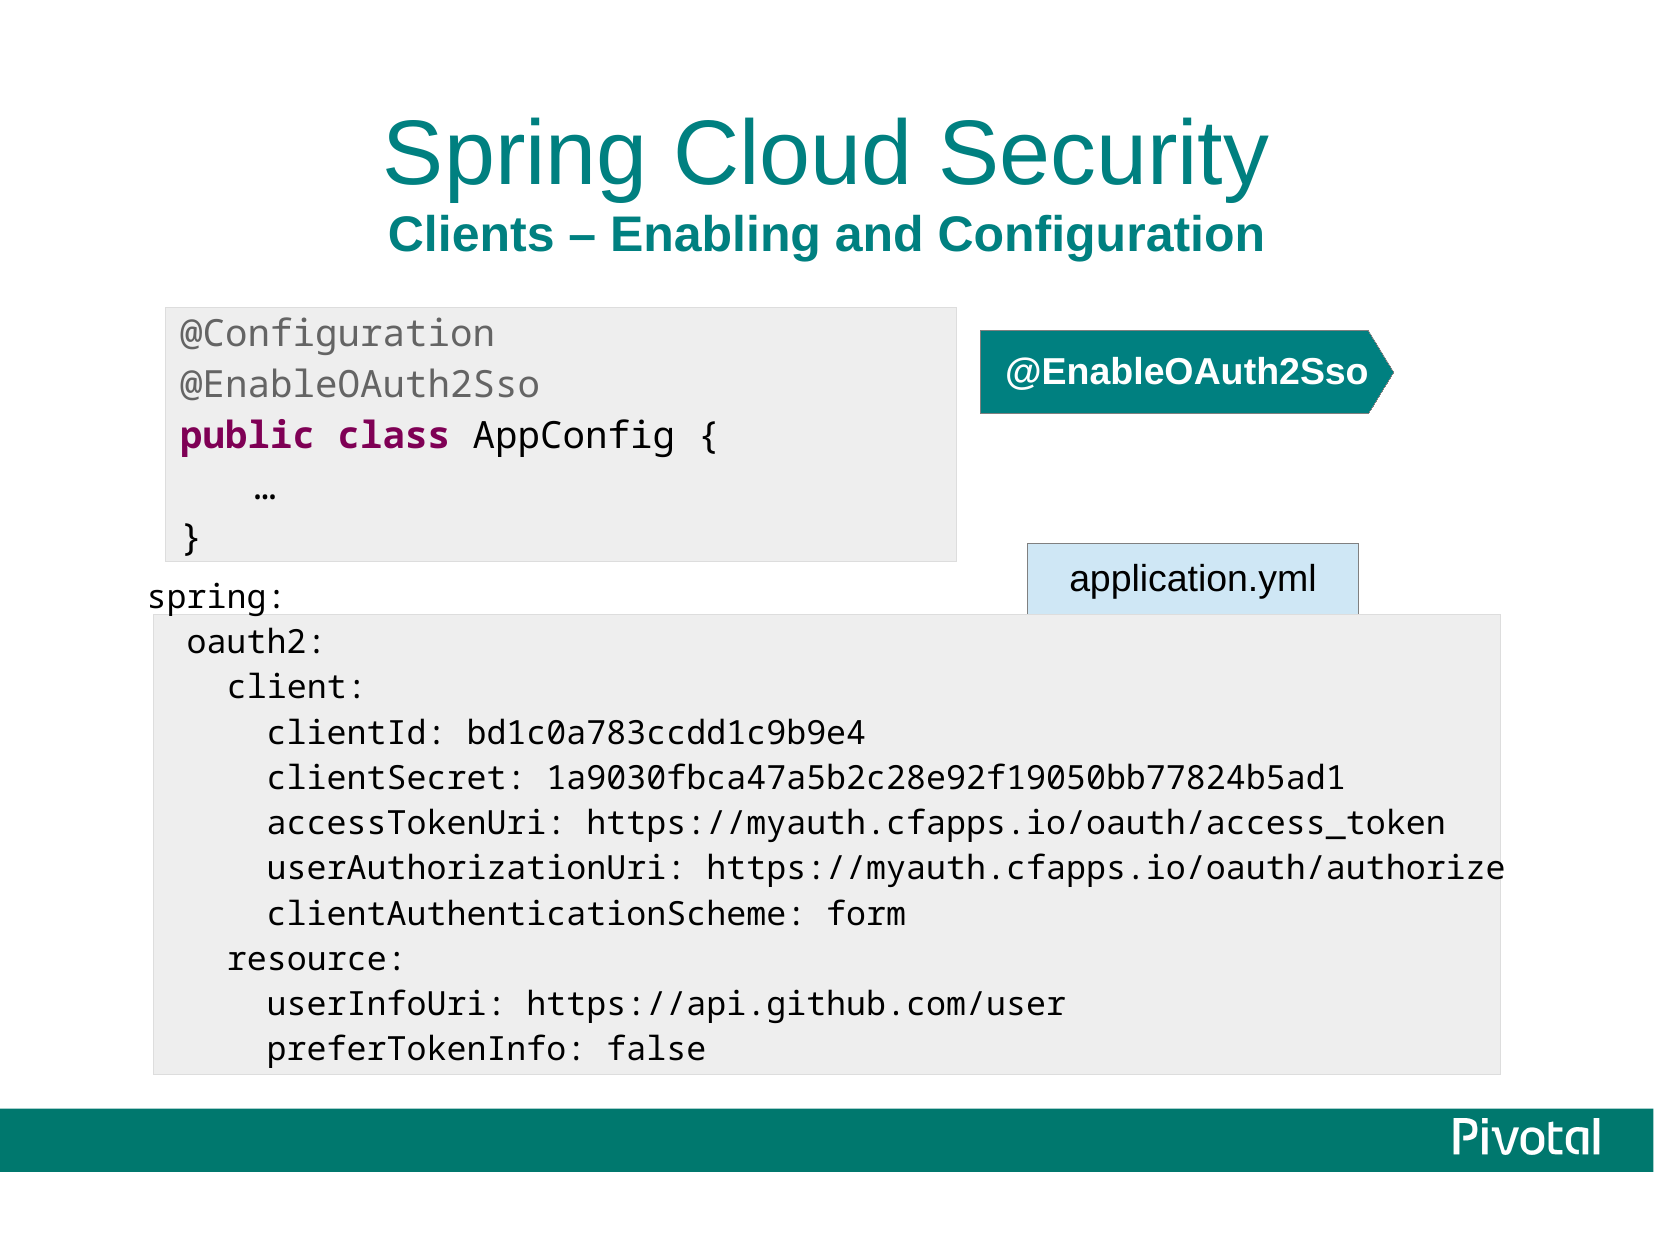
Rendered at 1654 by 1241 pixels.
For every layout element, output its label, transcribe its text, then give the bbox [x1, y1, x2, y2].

text_box @Configuration @EnableOAuth2Sso public class AppConfig { … } [165, 307, 957, 562]
text_box @EnableOAuth2Sso [980, 330, 1394, 414]
text_box Clients – Enabling and Configuration [0, 198, 1654, 274]
title Spring Cloud Security [82, 49, 1571, 198]
picture [1452, 1115, 1601, 1158]
text_box application.yml [1027, 543, 1359, 614]
text_box spring: oauth2: client: clientId: bd1c0a783ccdd1c9b9e4 clientSecret: 1a9030fbca47a5b2c28e92f19050bb77824b5ad1 accessTokenUri: https://myauth.cfapps.io/oauth/access_token userAuthorizationUri: https://myauth.cfapps.io/oauth/authorize clientAuthenticationScheme: form resource: userInfoUri: https://api.github.com/user preferTokenInfo: false [153, 614, 1501, 1075]
